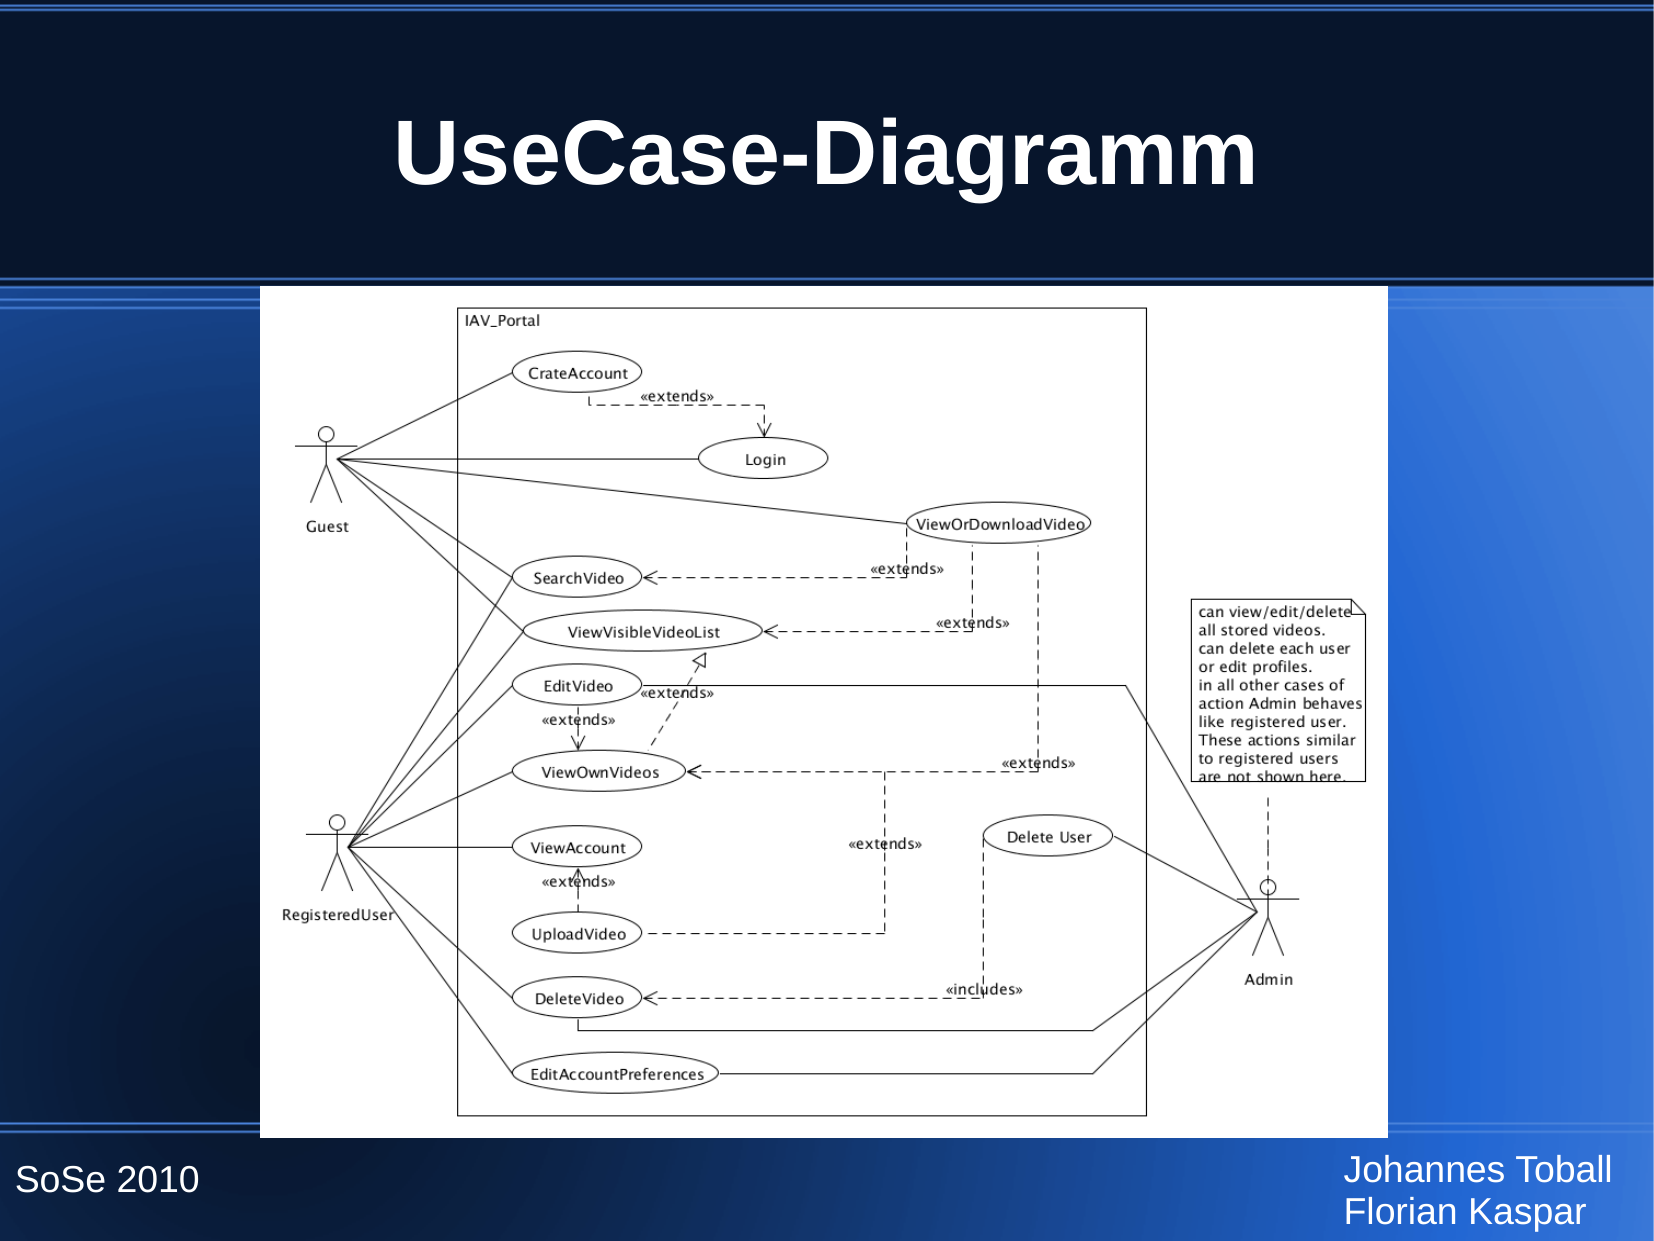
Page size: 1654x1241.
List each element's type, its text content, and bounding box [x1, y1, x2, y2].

text_box Johannes Toball Florian Kaspar [1328, 1141, 1654, 1241]
text_box SoSe 2010 [0, 1151, 325, 1209]
picture [0, 0, 1654, 1241]
title UseCase-Diagramm [82, 49, 1571, 257]
